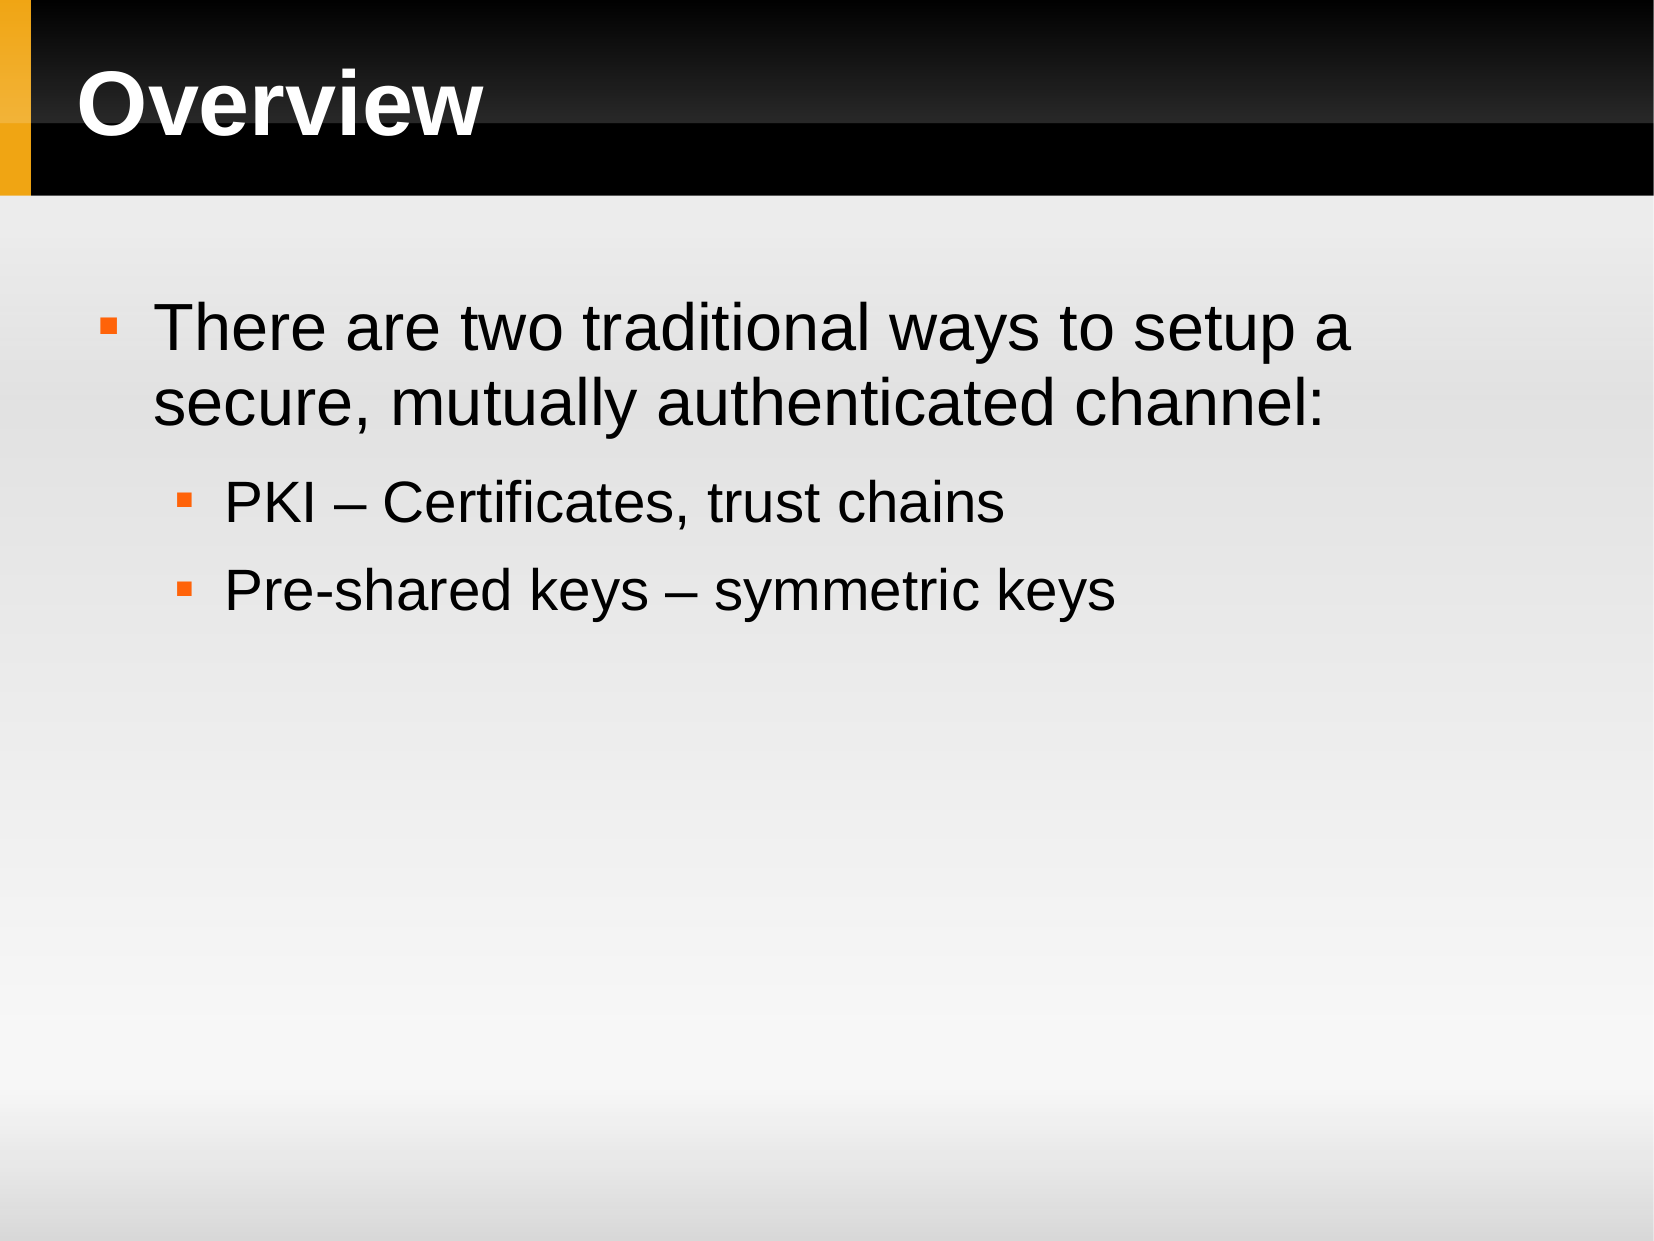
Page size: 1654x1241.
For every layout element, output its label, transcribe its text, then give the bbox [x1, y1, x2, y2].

picture [0, 0, 1654, 1241]
title Overview [76, 0, 1565, 208]
list There are two traditional ways to setup a secure, mutually authenticated channel: PKI – Certificates, trust chains Pre-shared keys – symmetric keys [82, 290, 1571, 1109]
